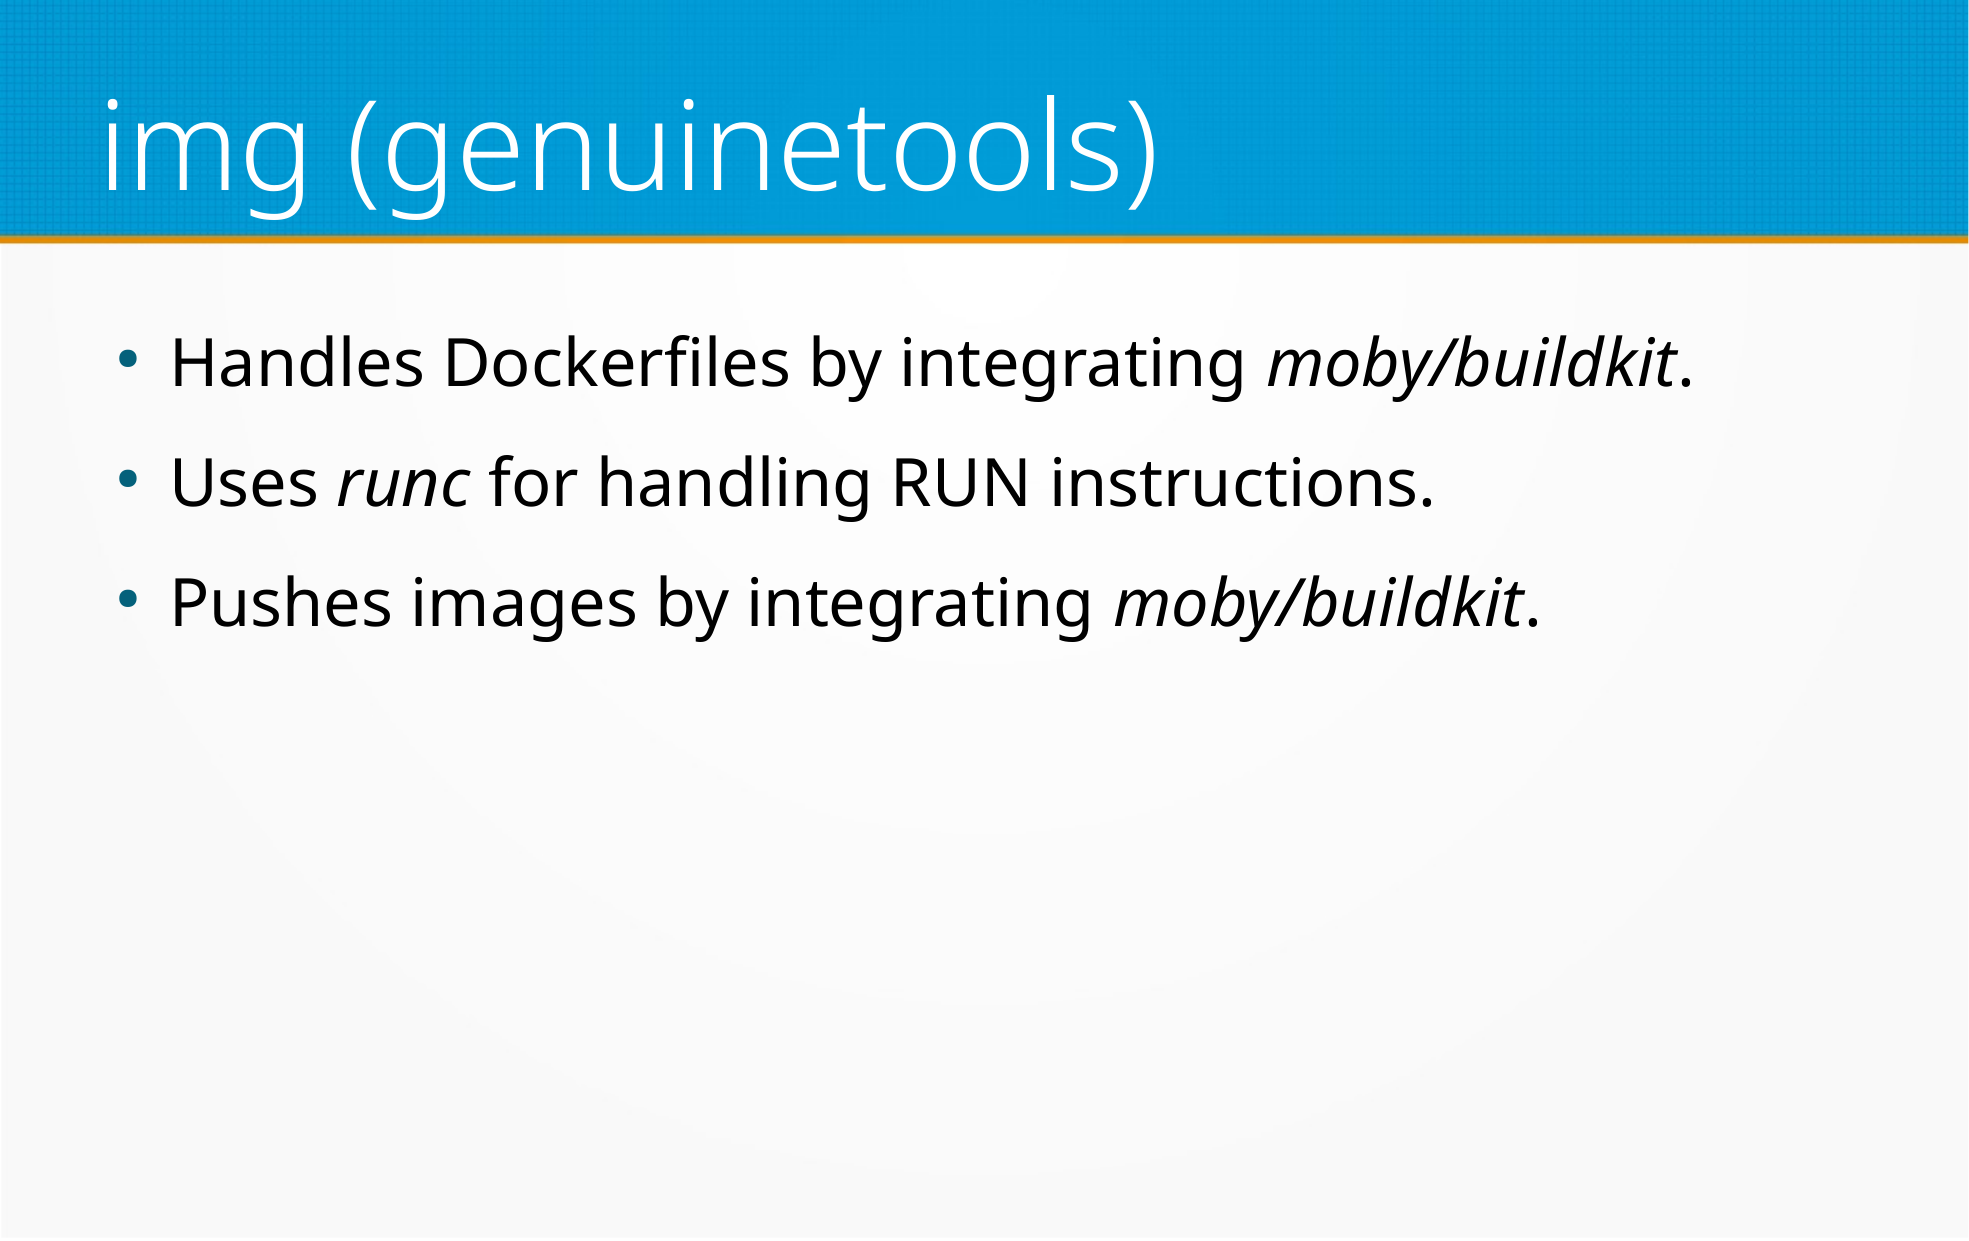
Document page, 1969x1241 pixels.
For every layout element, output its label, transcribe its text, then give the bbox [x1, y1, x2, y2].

title img (genuinetools) [98, 19, 1870, 227]
picture [0, 233, 1969, 1241]
list Handles Dockerfiles by integrating moby/buildkit. Uses runc for handling RUN instructions. Pushes images by integrating moby/buildkit. [98, 315, 1861, 1081]
